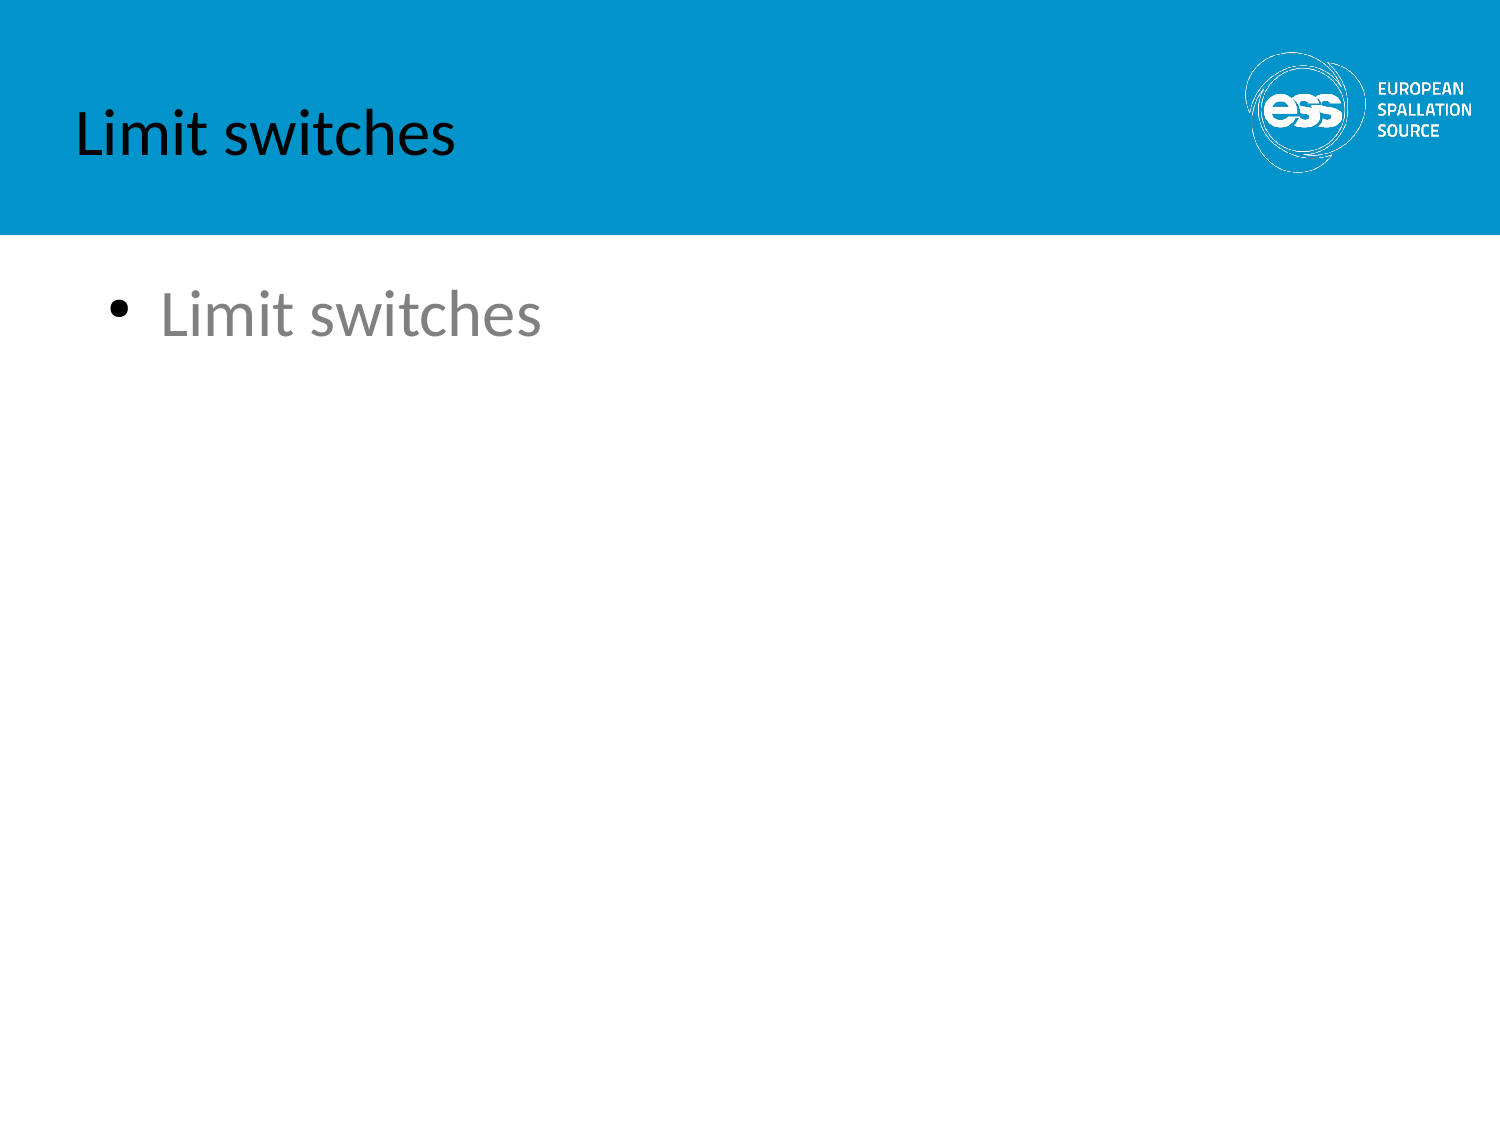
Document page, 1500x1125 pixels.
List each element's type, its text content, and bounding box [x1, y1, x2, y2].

picture [1454, 83, 1458, 94]
picture [1443, 86, 1450, 93]
picture [1422, 125, 1428, 134]
picture [1423, 83, 1430, 94]
list Limit switches [75, 262, 1426, 1005]
picture [1398, 109, 1406, 115]
picture [1436, 104, 1444, 115]
picture [1409, 104, 1415, 115]
picture [1389, 104, 1393, 115]
picture [1432, 125, 1438, 136]
picture [1264, 94, 1342, 127]
picture [1400, 83, 1407, 94]
title Limit switches [75, 45, 1247, 233]
picture [1418, 104, 1423, 115]
picture [1379, 83, 1385, 94]
